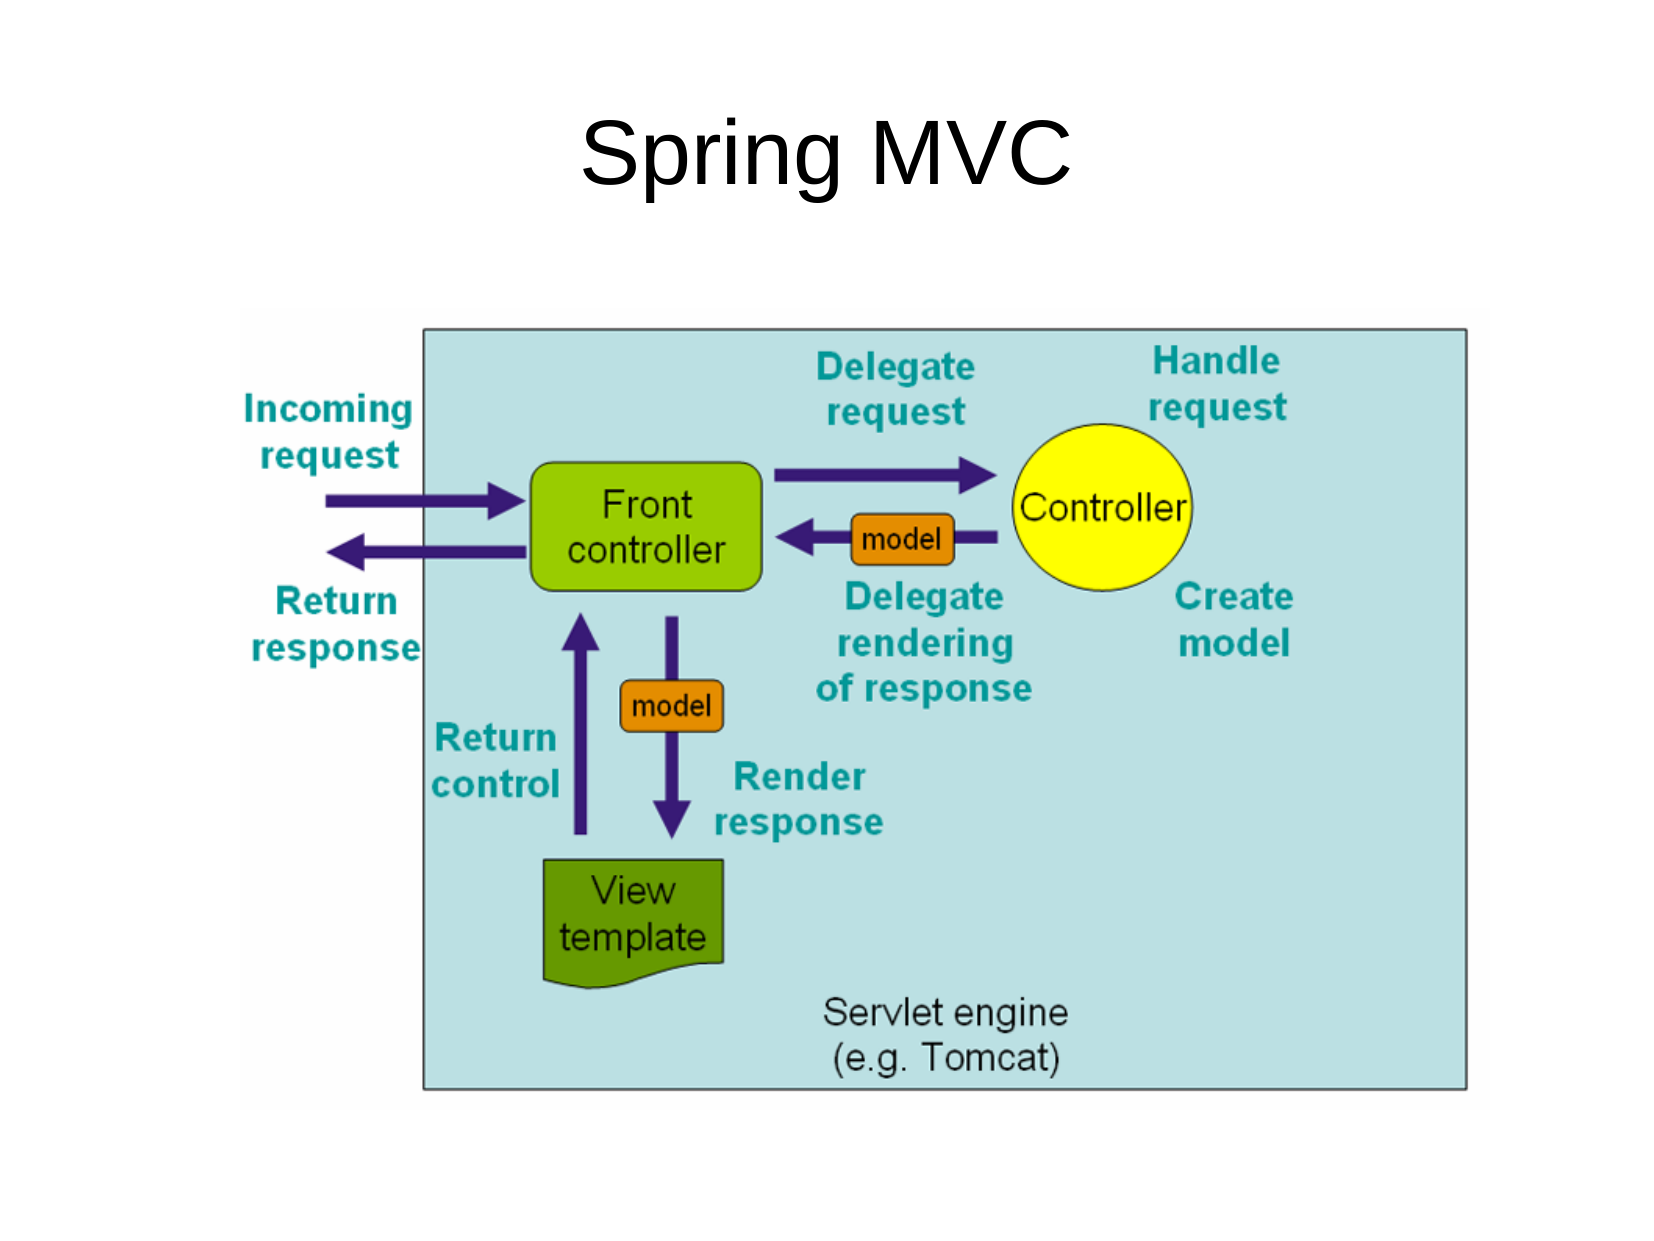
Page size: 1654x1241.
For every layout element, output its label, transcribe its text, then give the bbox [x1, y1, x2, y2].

title Spring MVC [82, 49, 1571, 257]
picture [240, 308, 1490, 1111]
